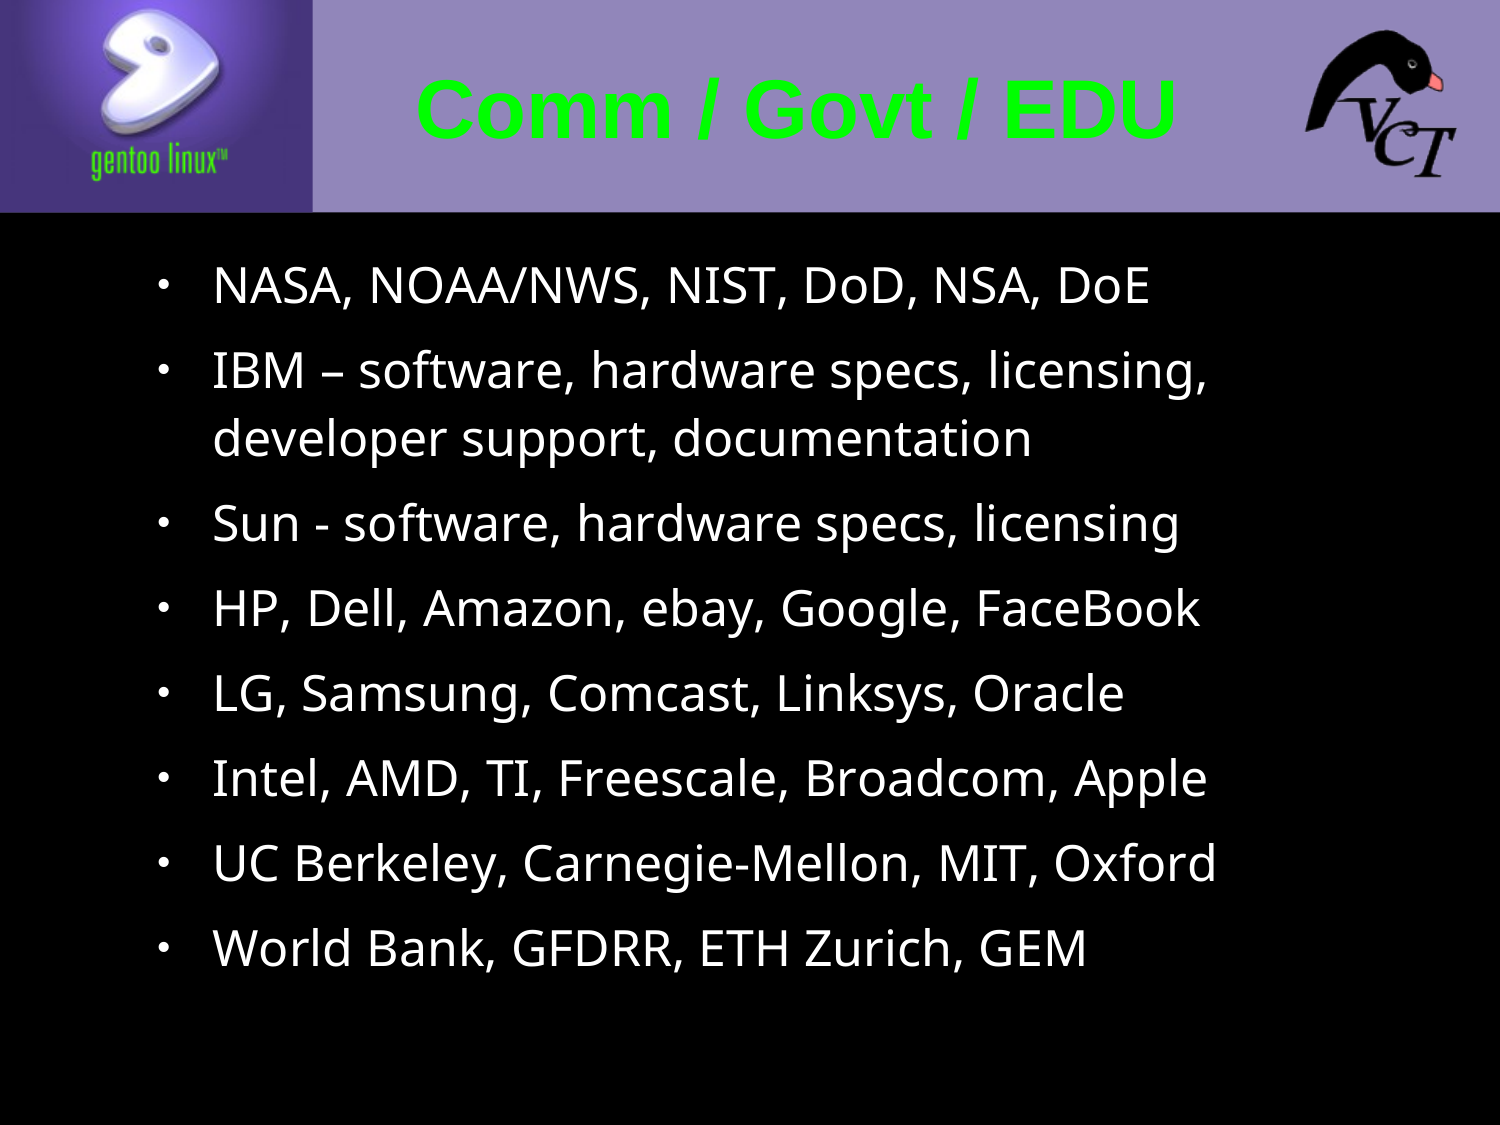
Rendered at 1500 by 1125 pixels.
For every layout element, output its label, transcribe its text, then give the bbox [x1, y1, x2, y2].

title Comm / Govt / EDU [324, 12, 1271, 201]
list NASA, NOAA/NWS, NIST, DoD, NSA, DoE IBM – software, hardware specs, licensing, developer support, documentation Sun - software, hardware specs, licensing HP, Dell, Amazon, ebay, Google, FaceBook LG, Samsung, Comcast, Linksys, Oracle Intel, AMD, TI, Freescale, Broadcom, Apple UC Berkeley, Carnegie-Mellon, MIT, Oxford World Bank, GFDRR, ETH Zurich, GEM [99, 249, 1388, 1081]
picture [0, 0, 302, 184]
picture [1292, 21, 1471, 189]
